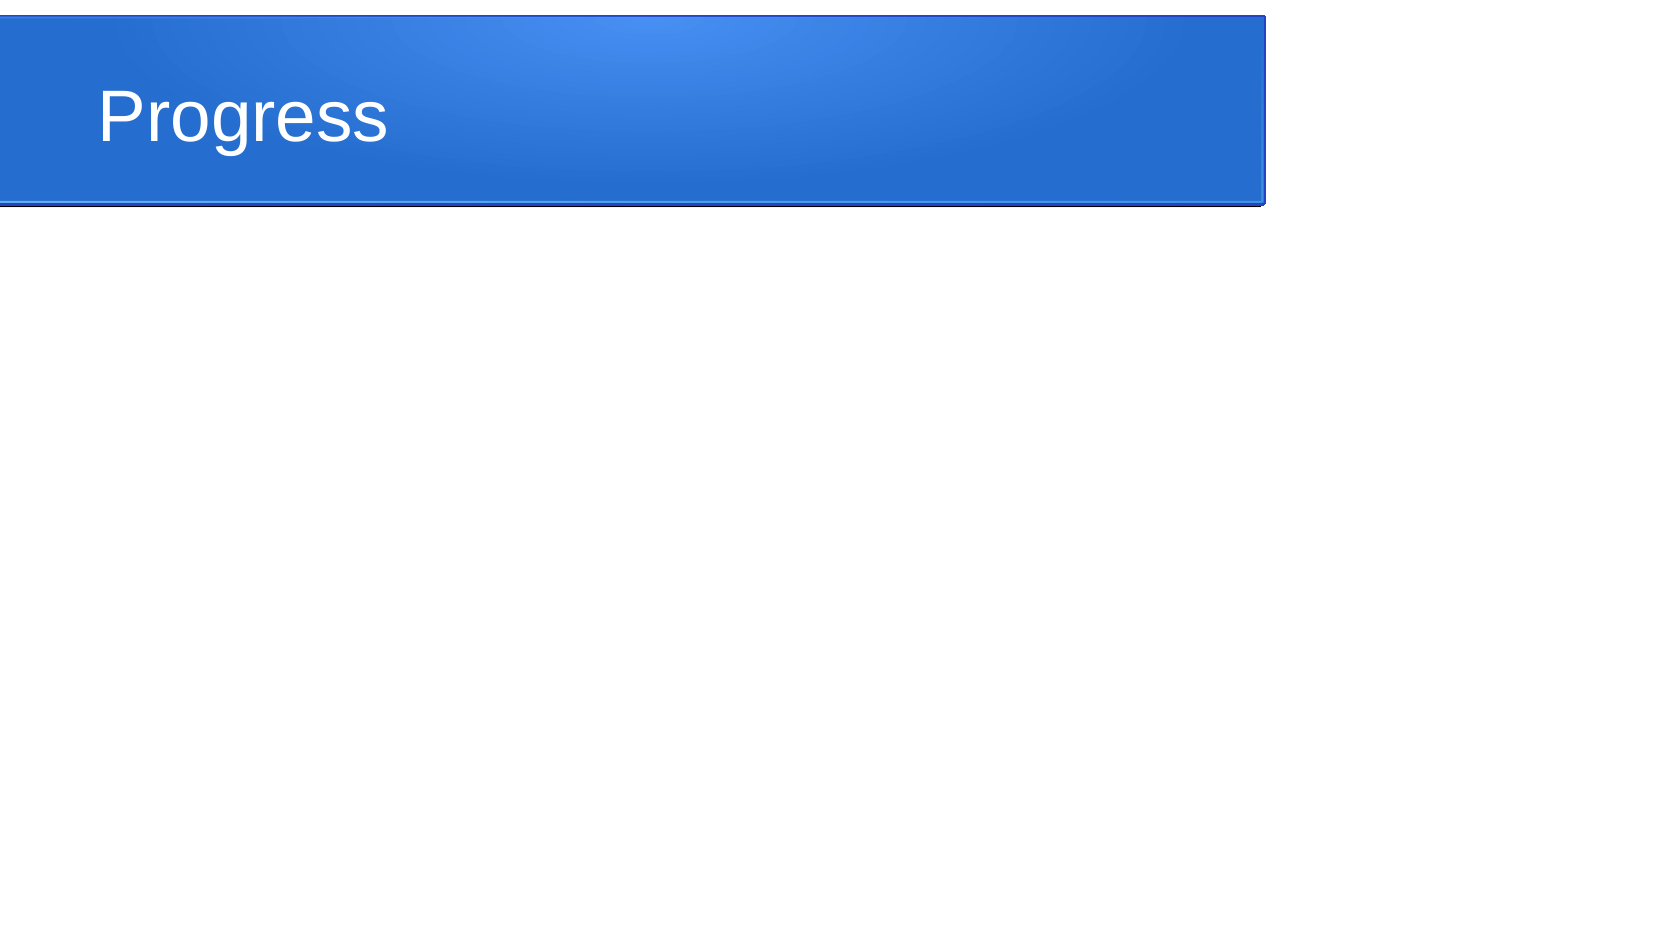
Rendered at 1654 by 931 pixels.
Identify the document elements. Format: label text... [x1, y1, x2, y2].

picture [0, 13, 1269, 211]
title Progress [82, 35, 1235, 189]
